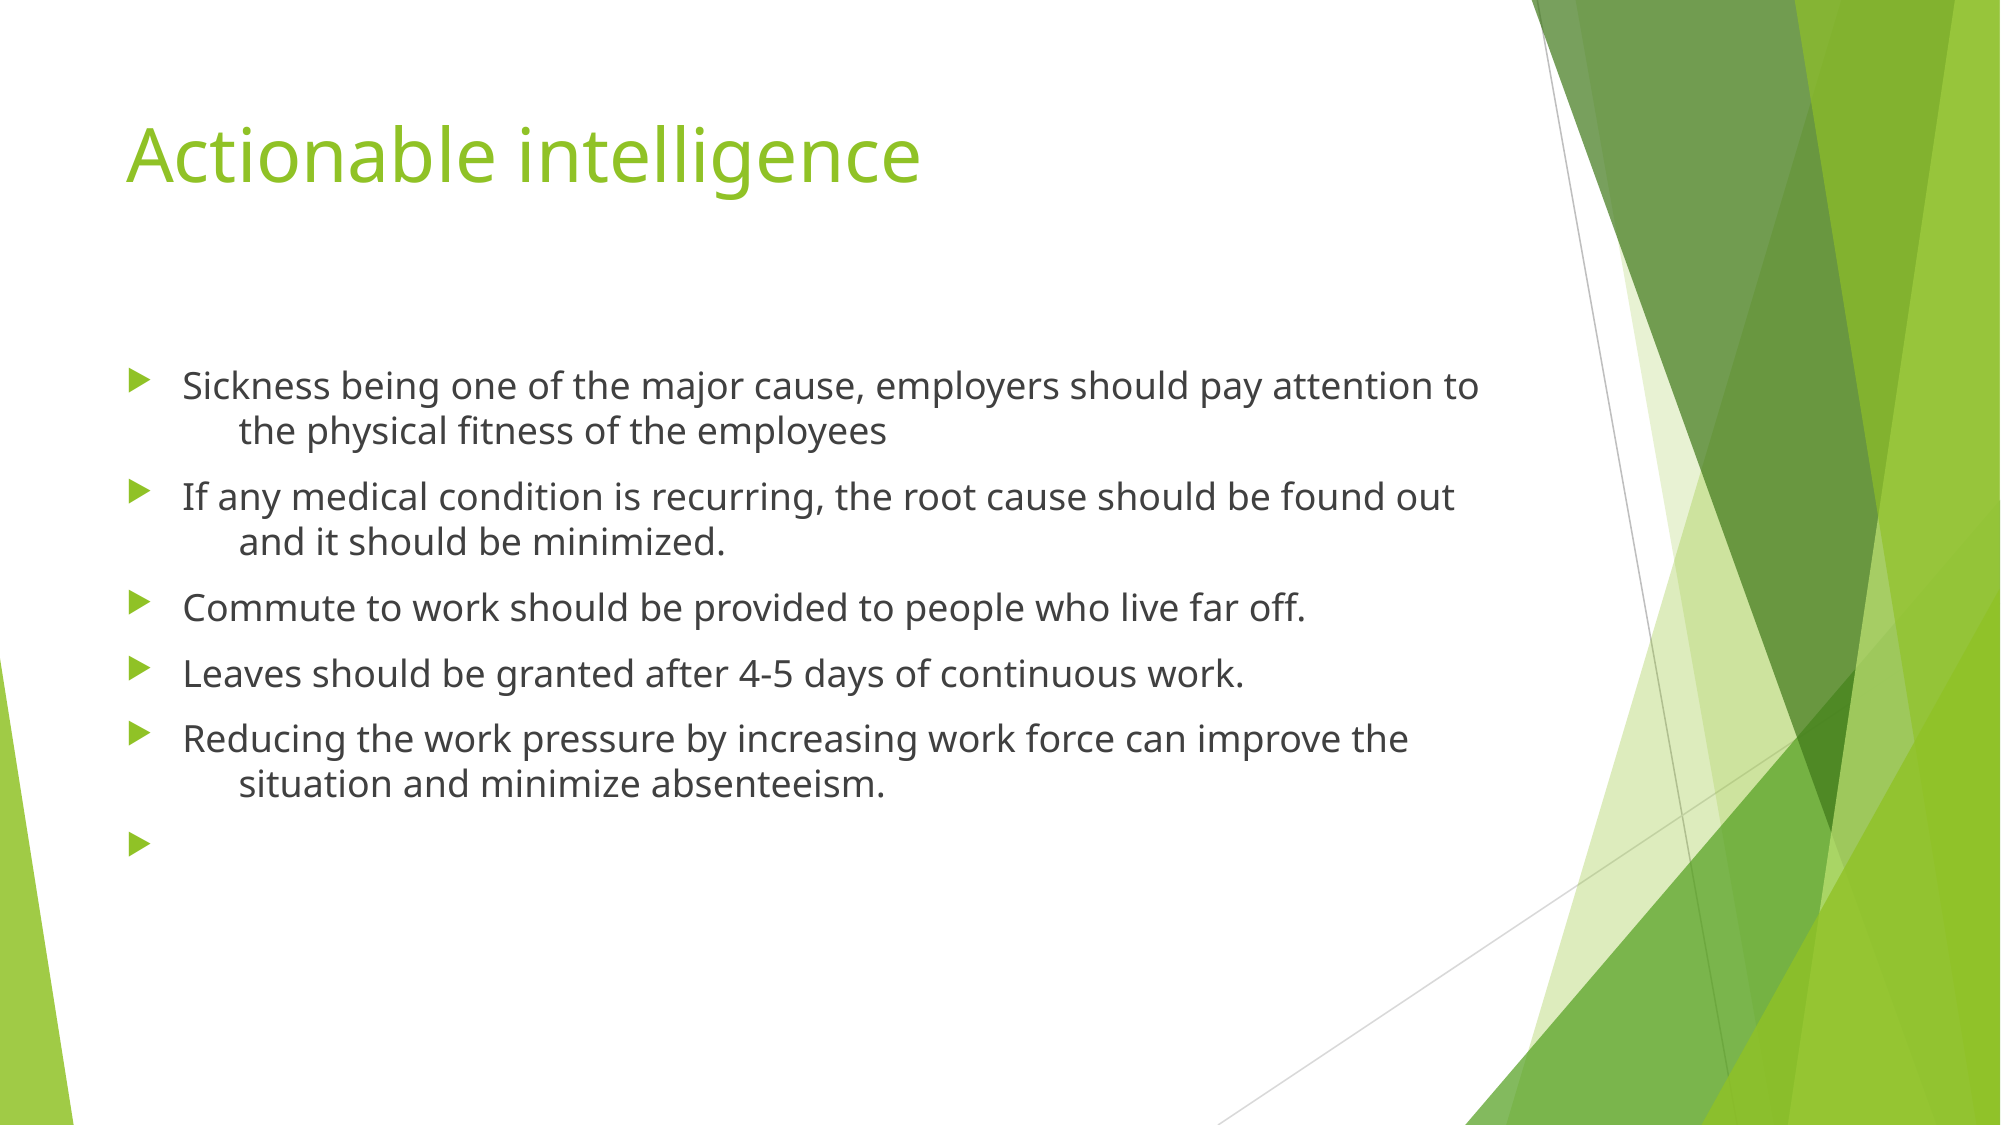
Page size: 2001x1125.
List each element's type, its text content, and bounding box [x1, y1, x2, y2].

title Actionable intelligence [111, 99, 1522, 317]
list Sickness being one of the major cause, employers should pay attention to the physical fitness of the employees If any medical condition is recurring, the root cause should be found out and it should be minimized. Commute to work should be provided to people who live far off. Leaves should be granted after 4-5 days of continuous work. Reducing the work pressure by increasing work force can improve the situation and minimize absenteeism. [111, 354, 1522, 992]
